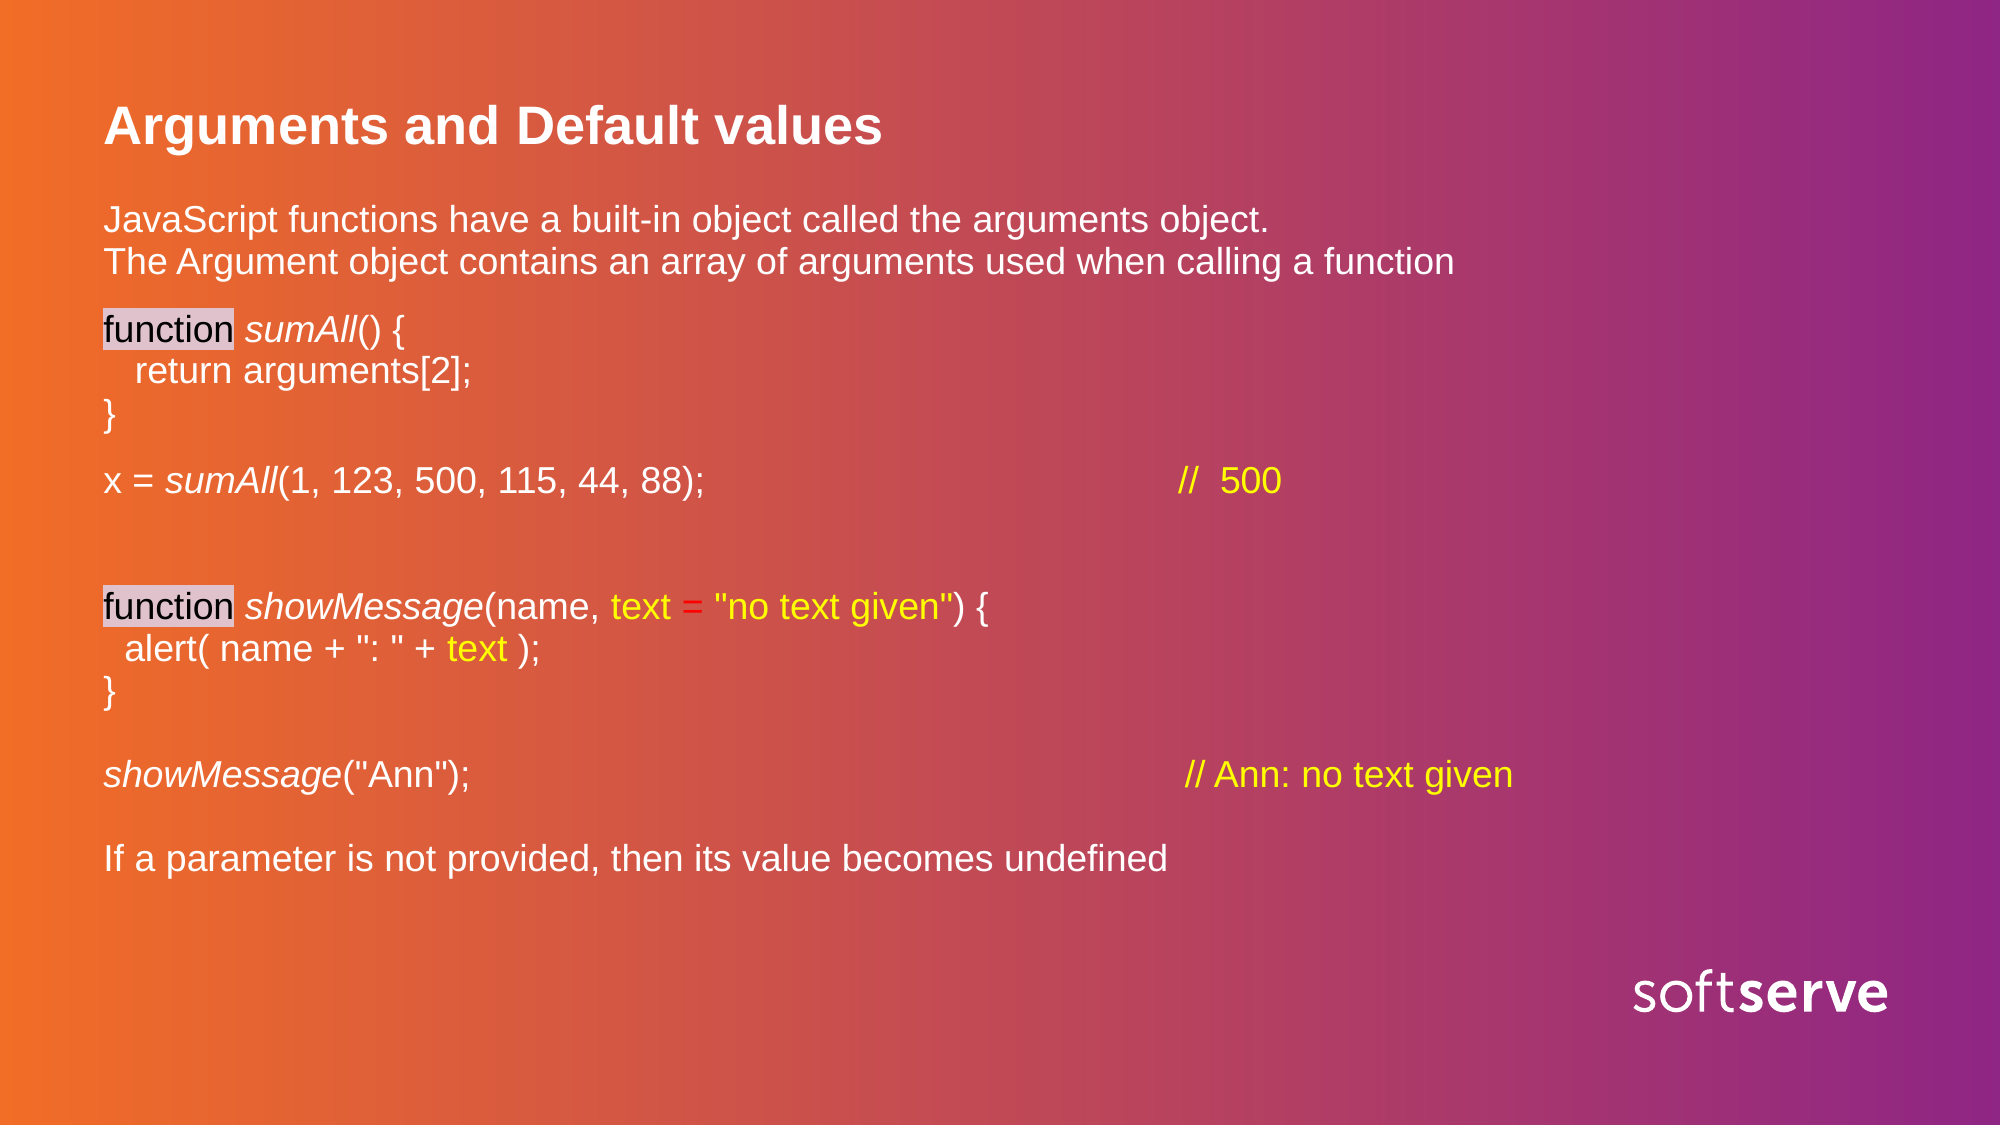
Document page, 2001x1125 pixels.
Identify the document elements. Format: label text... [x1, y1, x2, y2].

text_box Arguments and Default values JavaScript functions have a built-in object called the arguments object. The Argument object contains an array of arguments used when calling a function function sumAll() { return arguments[2]; } x = sumAll(1, 123, 500, 115, 44, 88); // 500 function showMessage(name, text = "no text given") { alert( name + ": " + text ); } showMessage("Ann"); // Ann: no text given If a parameter is not provided, then its value becomes undefined [88, 88, 1713, 887]
